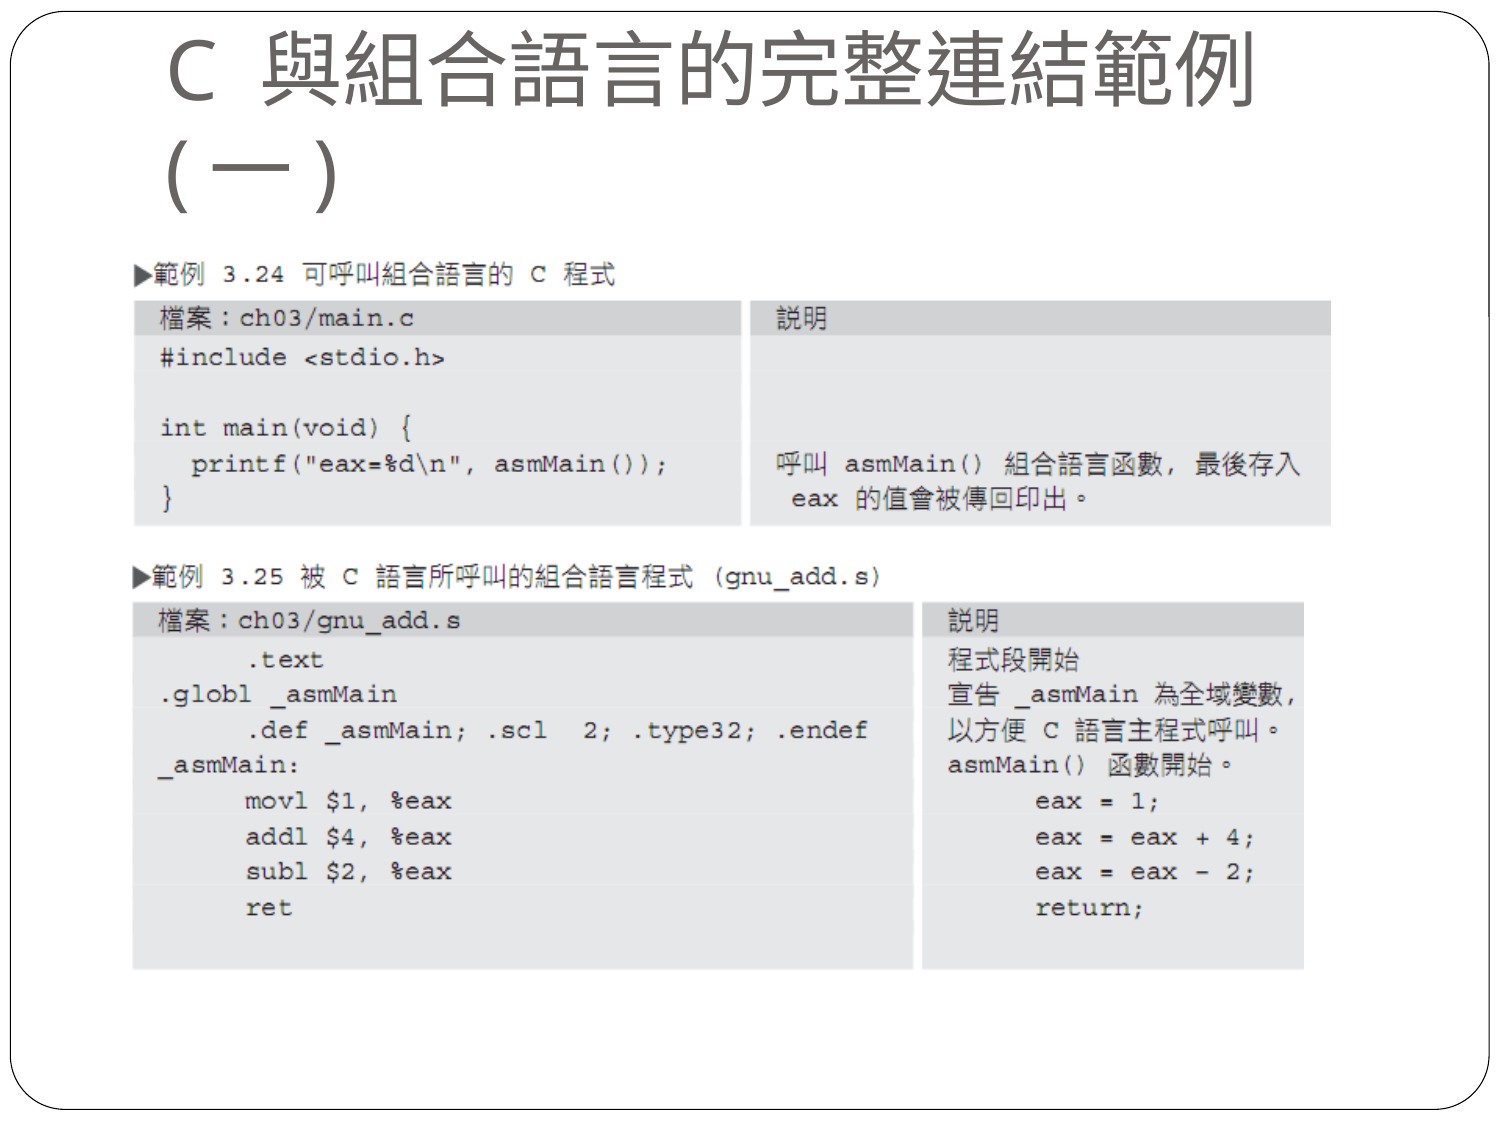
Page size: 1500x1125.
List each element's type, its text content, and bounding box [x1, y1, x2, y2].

title C 與組合語言的完整連結範例 (一) [149, 9, 1465, 233]
picture [128, 257, 1331, 530]
picture [128, 550, 1304, 972]
